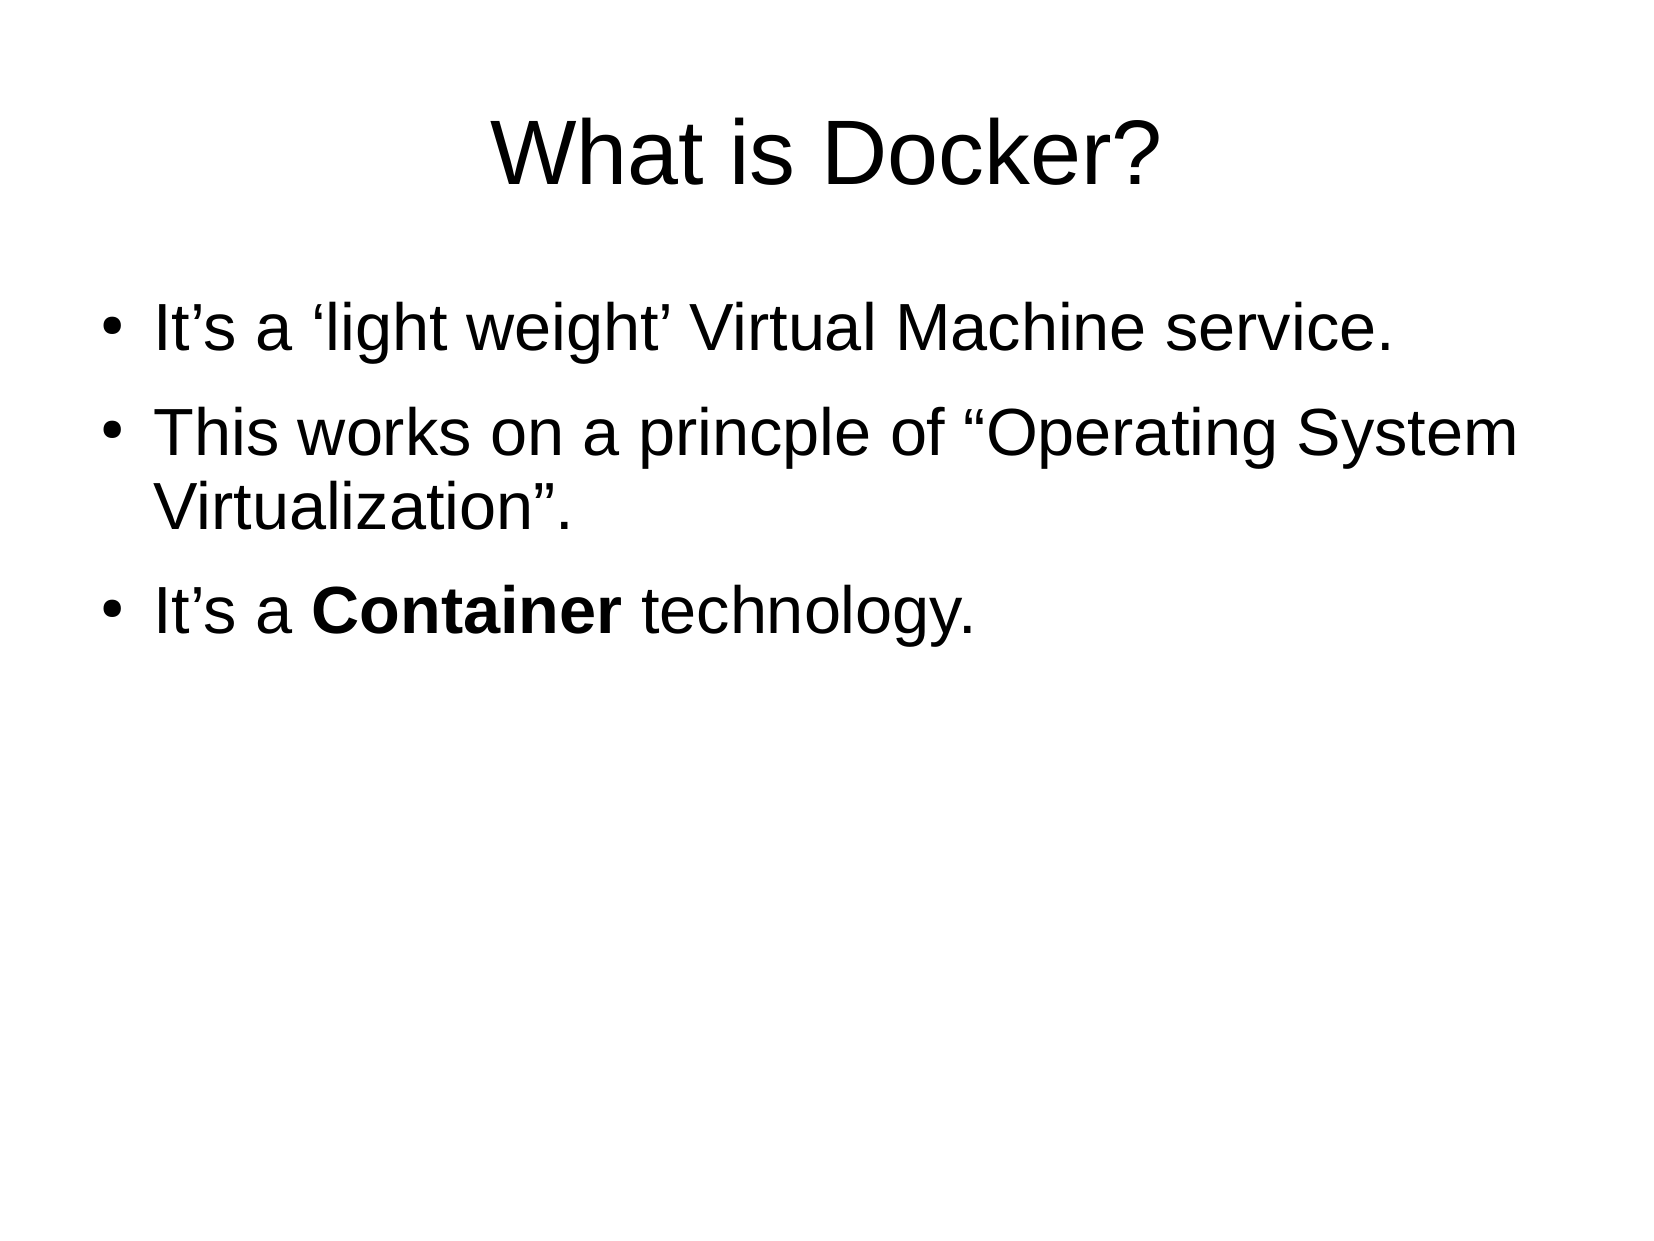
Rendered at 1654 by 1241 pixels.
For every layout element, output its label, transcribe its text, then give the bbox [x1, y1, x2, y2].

list It’s a ‘light weight’ Virtual Machine service. This works on a princple of “Operating System Virtualization”. It’s a Container technology. [82, 290, 1571, 1010]
title What is Docker? [82, 49, 1571, 257]
